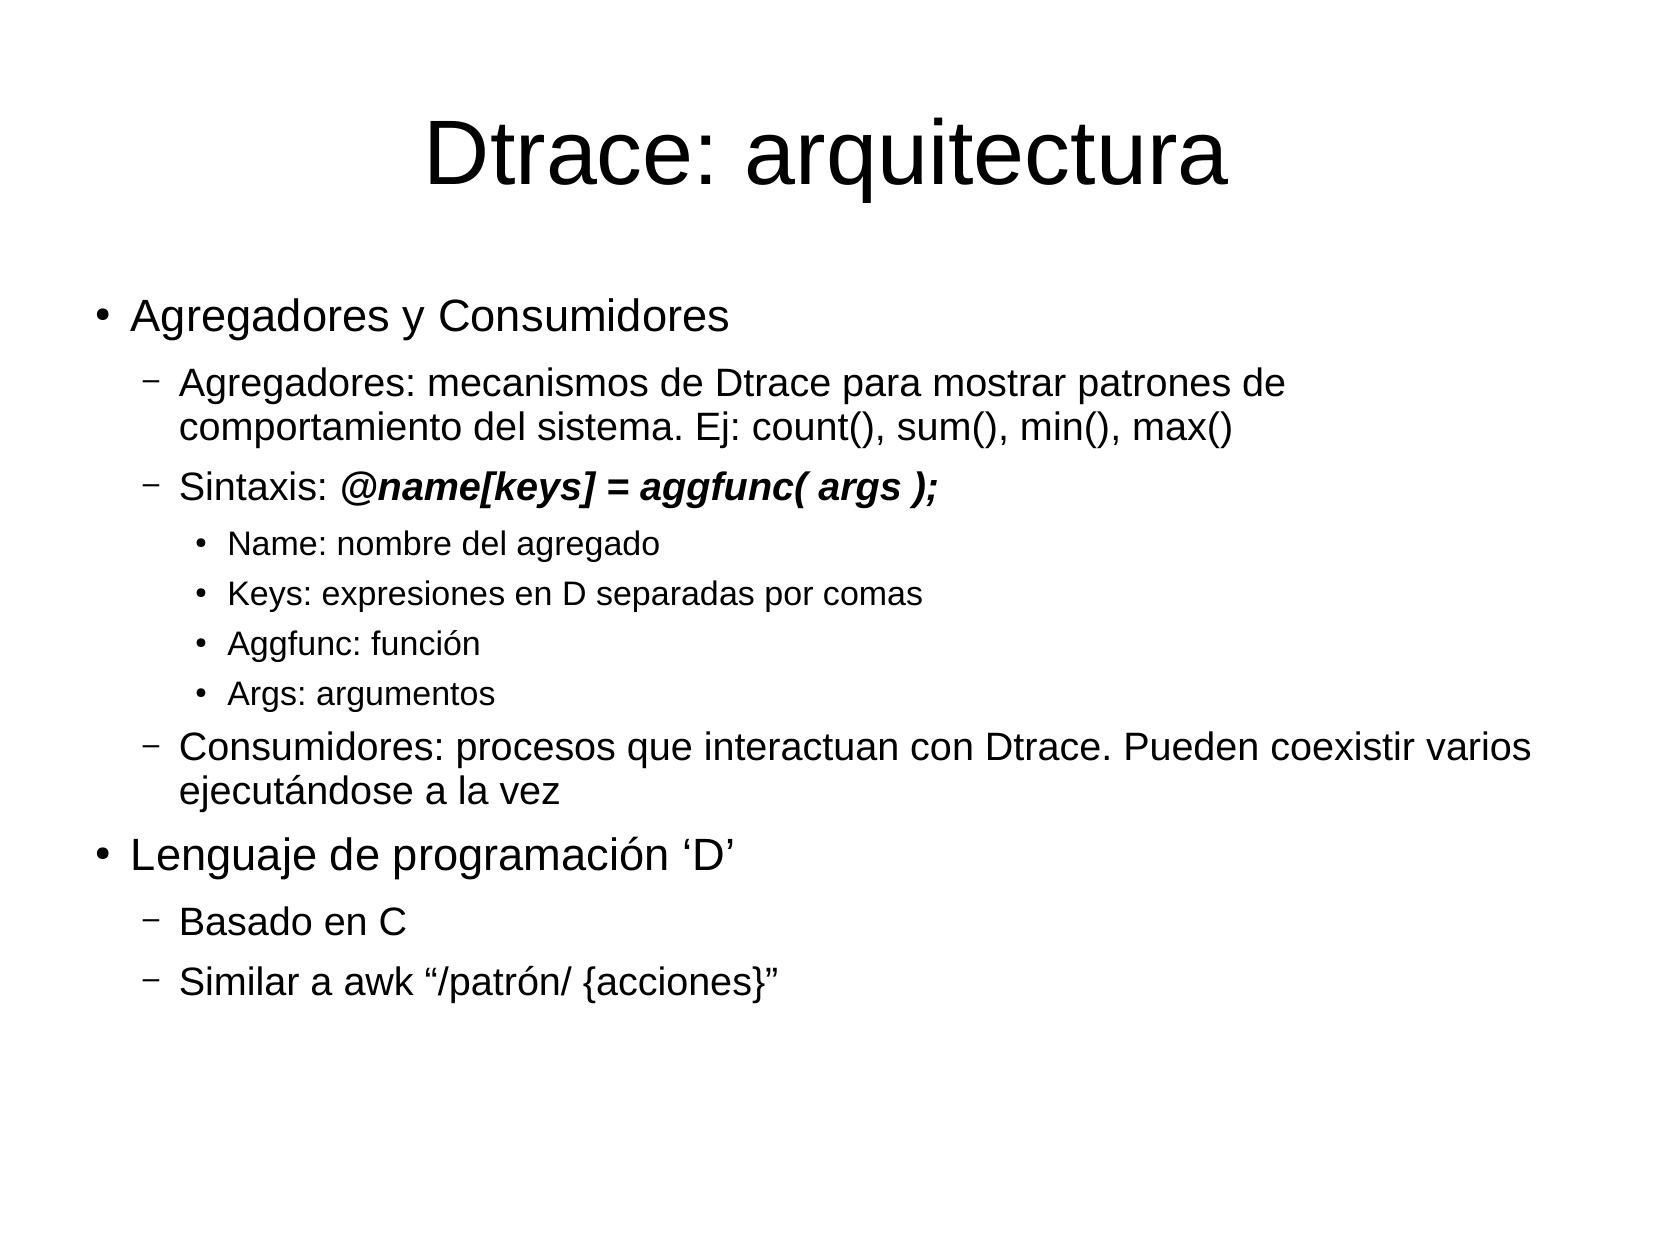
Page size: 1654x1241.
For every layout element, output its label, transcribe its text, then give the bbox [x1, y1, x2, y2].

title Dtrace: arquitectura [82, 49, 1571, 257]
list Agregadores y Consumidores Agregadores: mecanismos de Dtrace para mostrar patrones de comportamiento del sistema. Ej: count(), sum(), min(), max() Sintaxis: @name[keys] = aggfunc( args ); Name: nombre del agregado Keys: expresiones en D separadas por comas Aggfunc: función Args: argumentos Consumidores: procesos que interactuan con Dtrace. Pueden coexistir varios ejecutándose a la vez Lenguaje de programación ‘D’ Basado en C Similar a awk “/patrón/ {acciones}” [82, 290, 1571, 1010]
